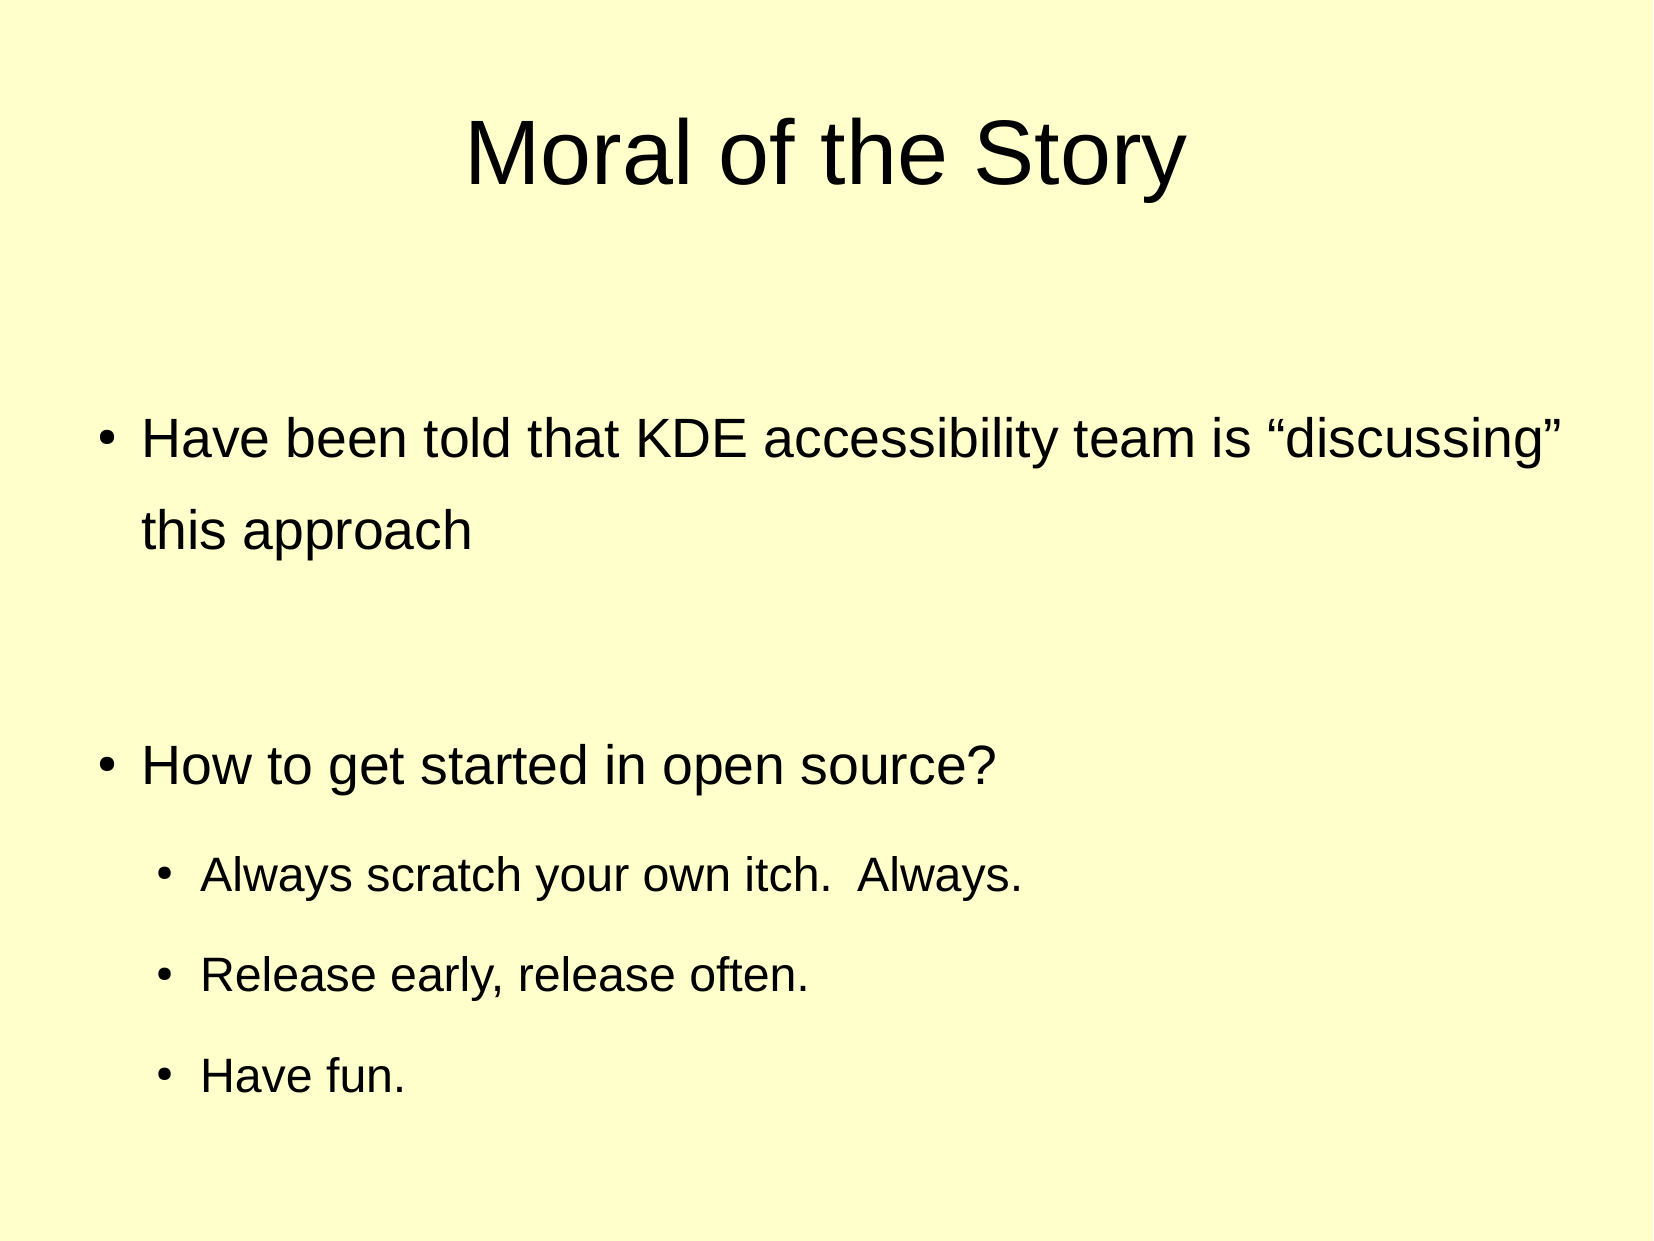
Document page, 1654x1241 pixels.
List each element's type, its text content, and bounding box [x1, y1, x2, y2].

list Have been told that KDE accessibility team is “discussing” this approach How to get started in open source? Always scratch your own itch. Always. Release early, release often. Have fun. [82, 290, 1571, 1109]
title Moral of the Story [82, 49, 1571, 257]
